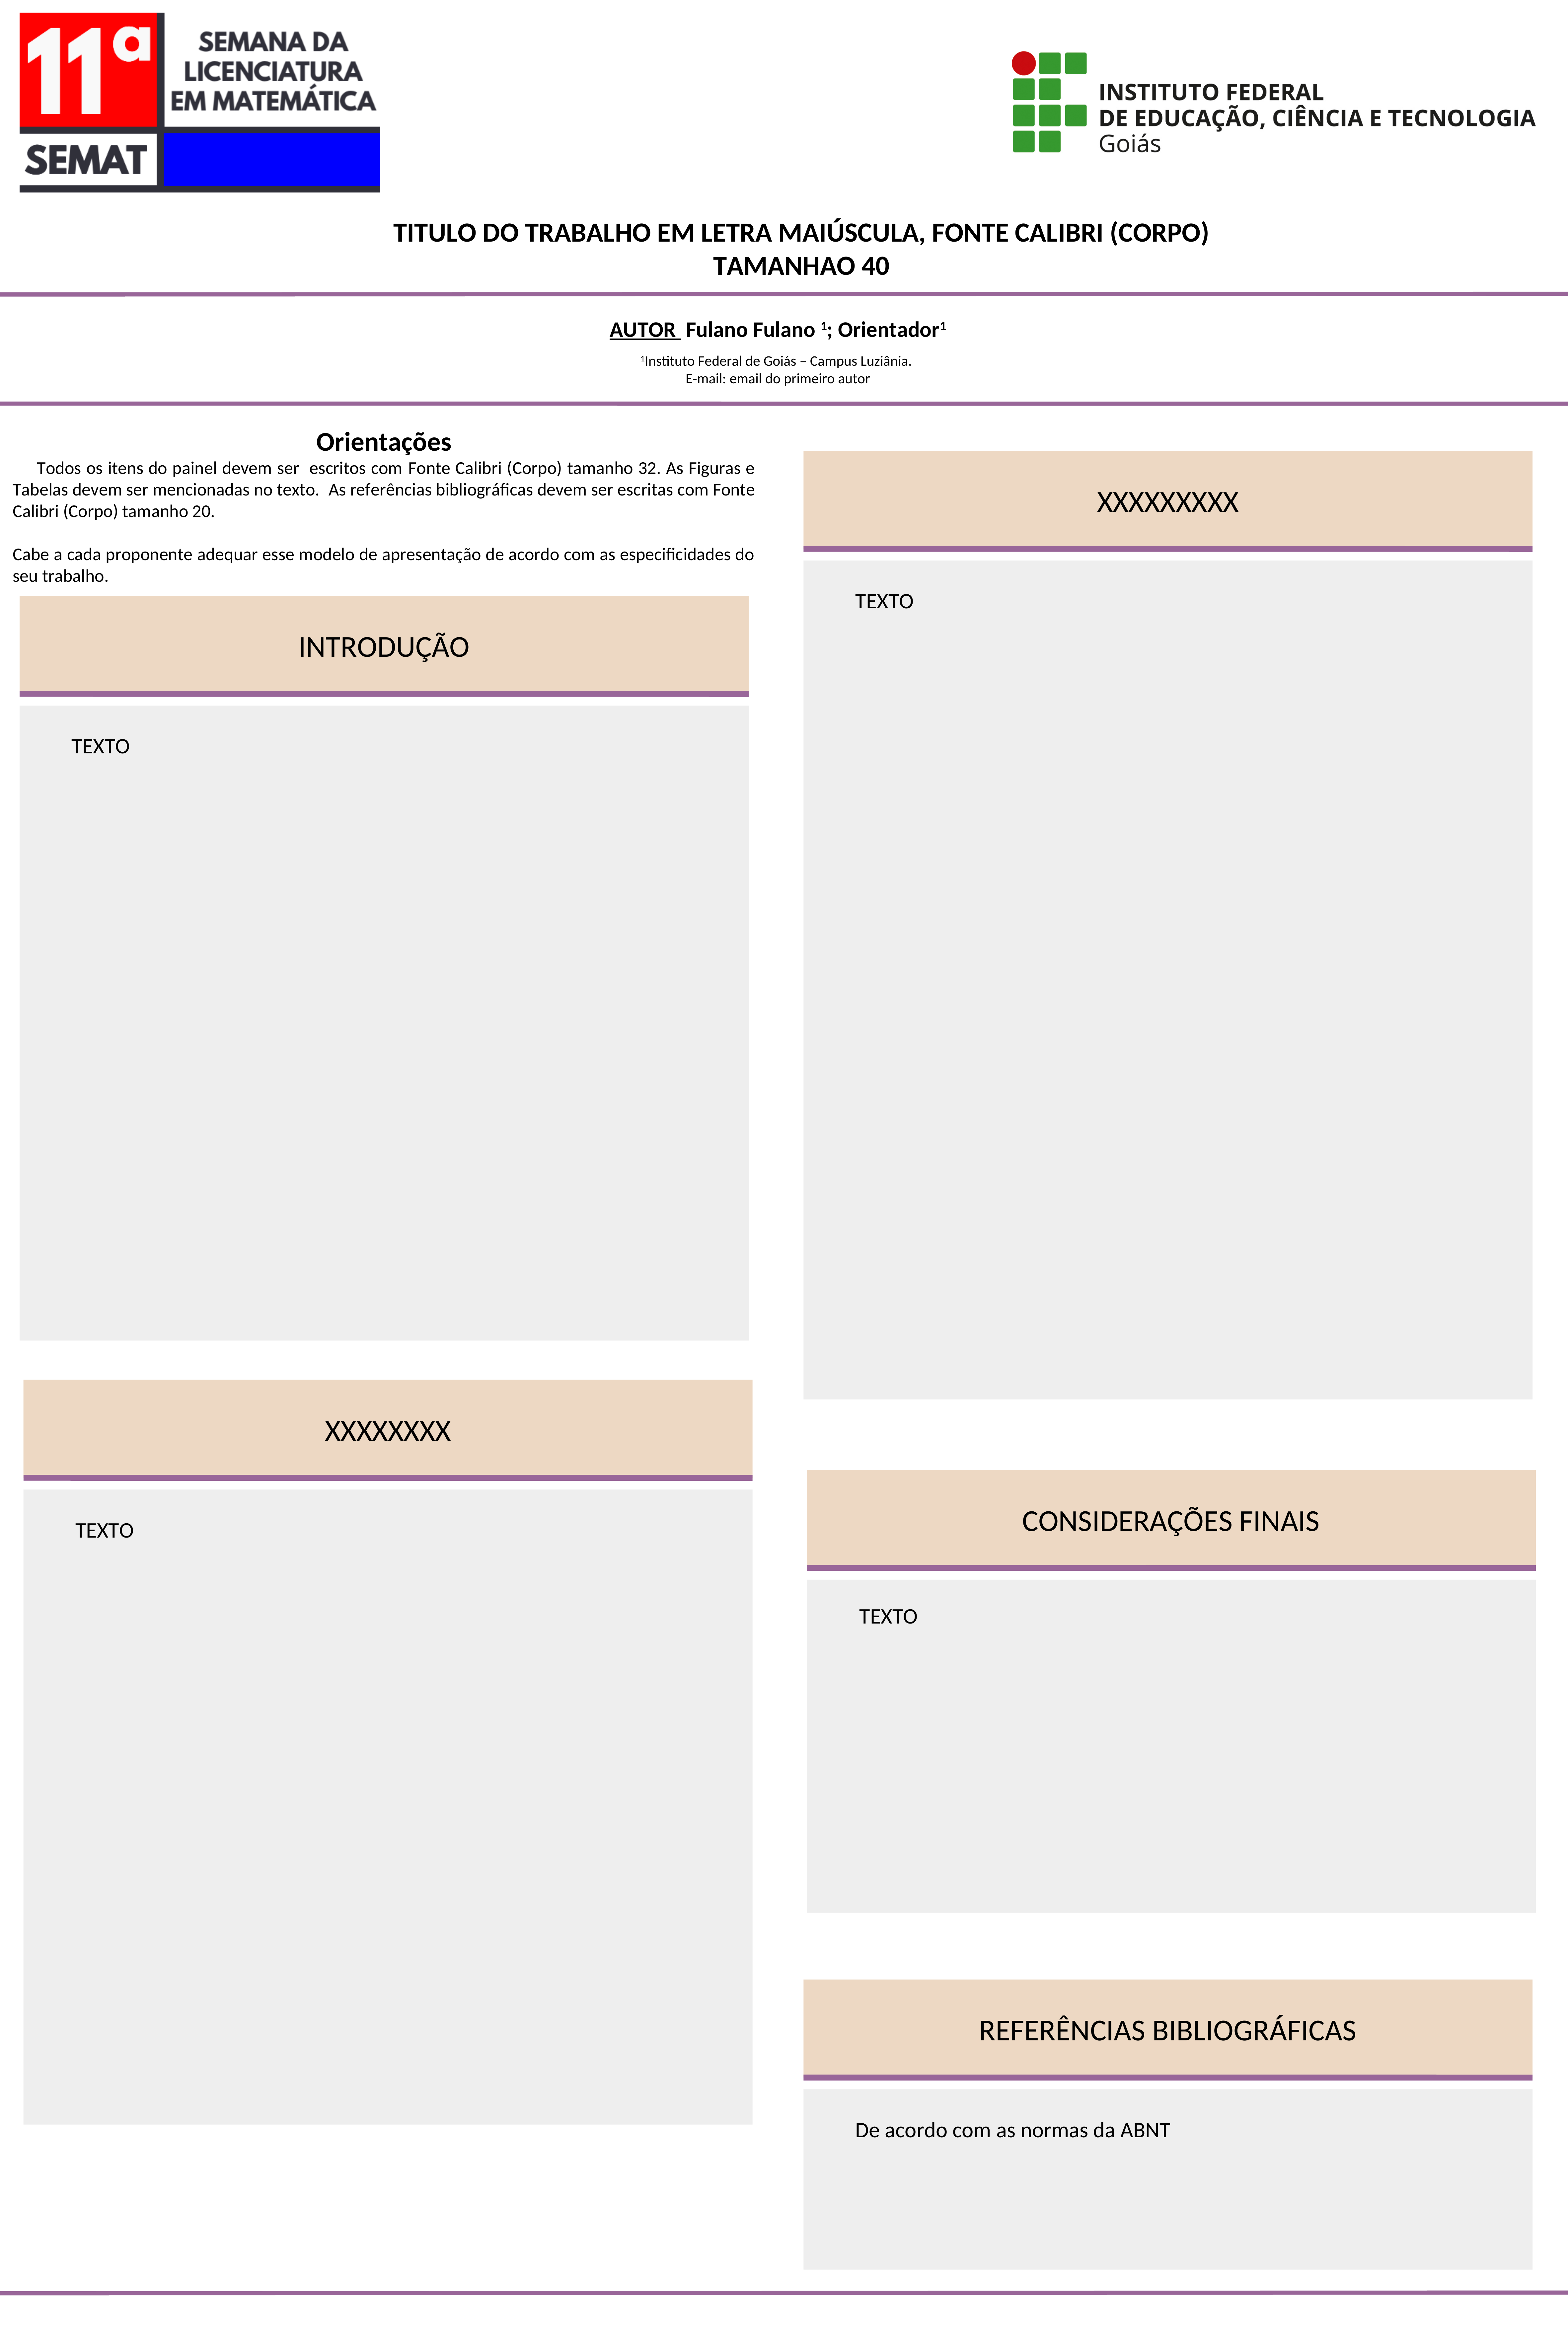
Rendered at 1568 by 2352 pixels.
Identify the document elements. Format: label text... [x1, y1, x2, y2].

picture [980, 3, 1568, 201]
text_box TITULO DO TRABALHO EM LETRA MAIÚSCULA, FONTE CALIBRI (CORPO) TAMANHAO 40 [341, 211, 1262, 283]
text_box Orientações Todos os itens do painel devem ser escritos com Fonte Calibri (Corpo) tamanho 32. As Figuras e Tabelas devem ser mencionadas no texto. As referências bibliográficas devem ser escritas com Fonte Calibri (Corpo) tamanho 20. Cabe a cada proponente adequar esse modelo de apresentação de acordo com as especificidades do seu trabalho. [8, 421, 761, 588]
text_box INTRODUÇÃO [20, 596, 749, 691]
text_box [20, 706, 749, 1341]
text_box TEXTO [66, 729, 502, 874]
text_box AUTOR Fulano Fulano 1; Orientador1 1Instituto Federal de Goiás – Campus Luziânia. E-mail: email do primeiro autor [380, 312, 1176, 389]
text_box De acordo com as normas da ABNT [850, 2113, 1286, 2258]
text_box XXXXXXXXX [803, 451, 1533, 546]
picture [20, 13, 380, 192]
text_box CONSIDERAÇÕES FINAIS [807, 1470, 1536, 1565]
text_box REFERÊNCIAS BIBLIOGRÁFICAS [803, 1979, 1533, 2075]
text_box TEXTO [70, 1513, 506, 1658]
text_box TEXTO [854, 1599, 1290, 1744]
text_box XXXXXXXX [23, 1380, 753, 1475]
text_box [23, 1489, 753, 2125]
text_box [807, 1579, 1536, 1913]
text_box [803, 560, 1533, 1400]
text_box [803, 2089, 1533, 2270]
text_box TEXTO [850, 584, 1286, 729]
